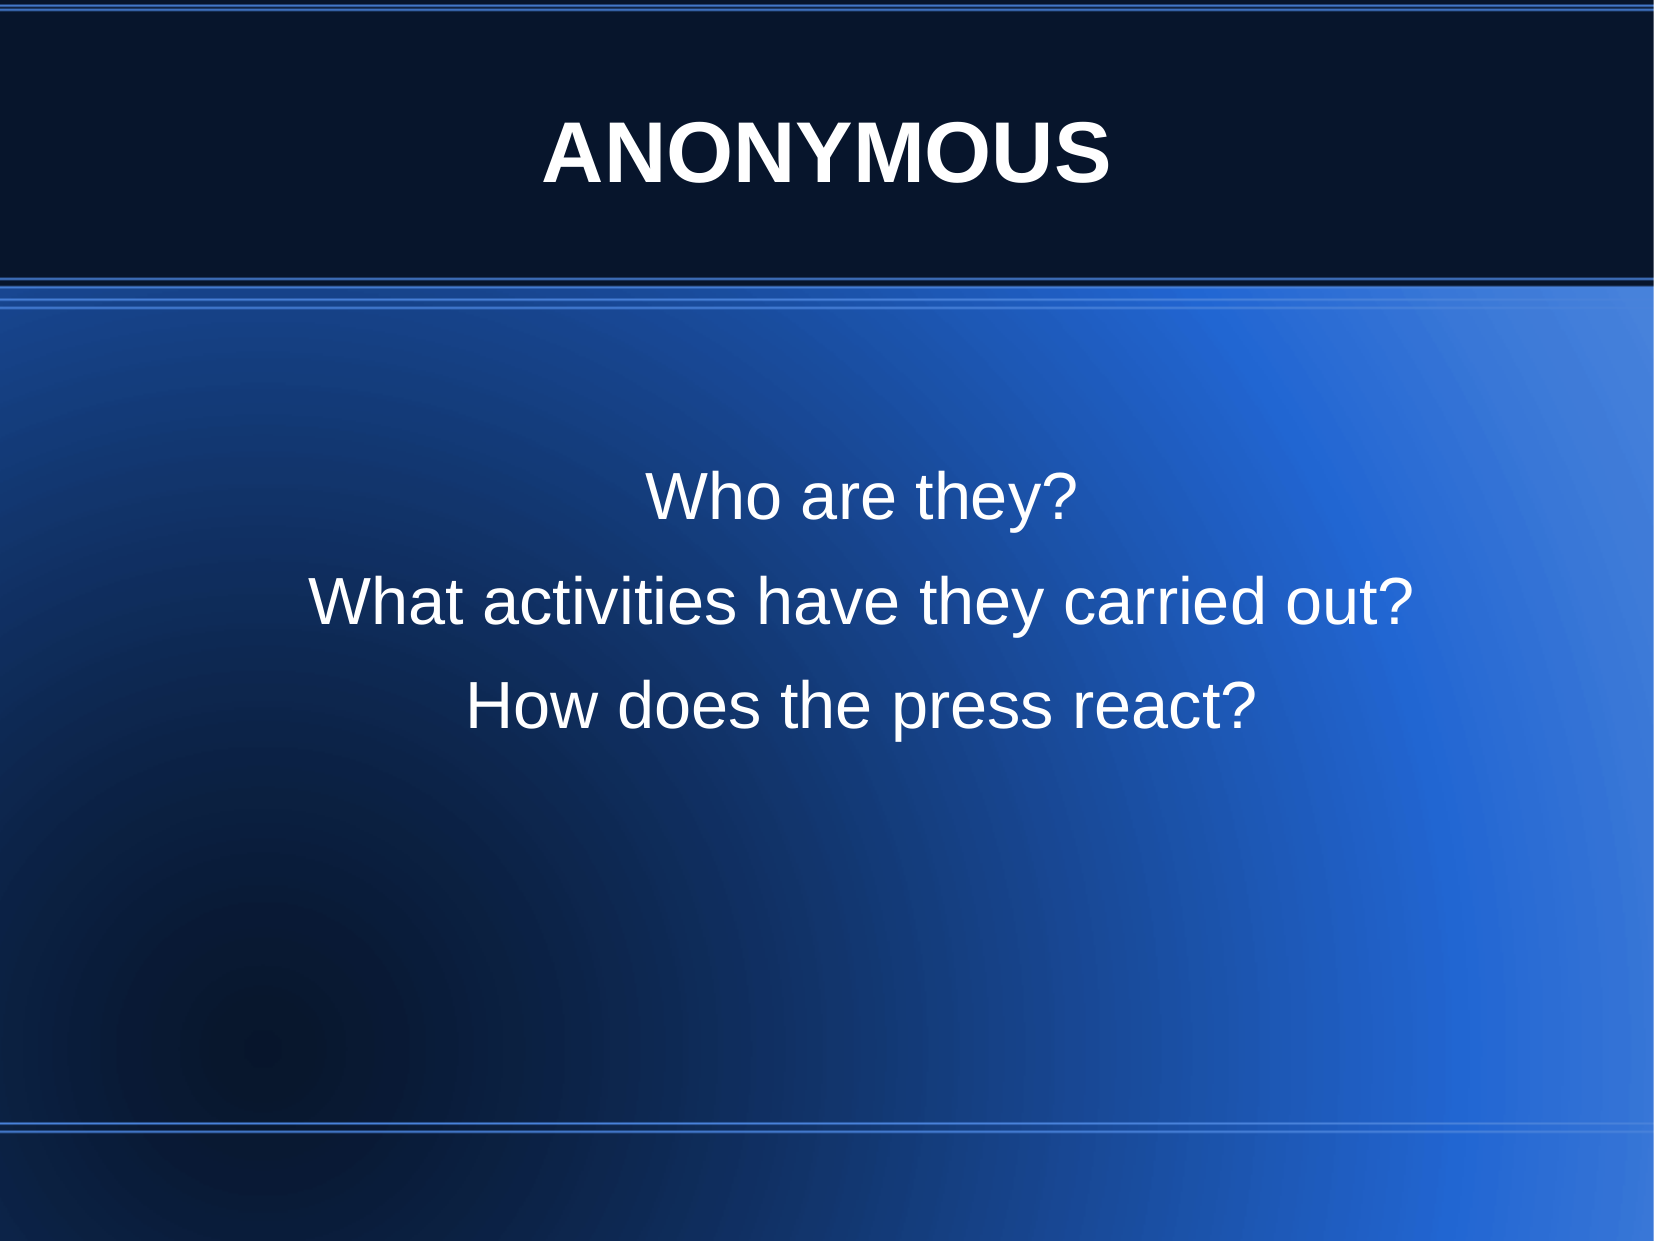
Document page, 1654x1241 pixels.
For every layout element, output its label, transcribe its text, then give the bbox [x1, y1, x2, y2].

title ANONYMOUS [82, 49, 1571, 257]
list Who are they? What activities have they carried out? How does the press react? [82, 355, 1571, 1058]
picture [0, 0, 1654, 1241]
